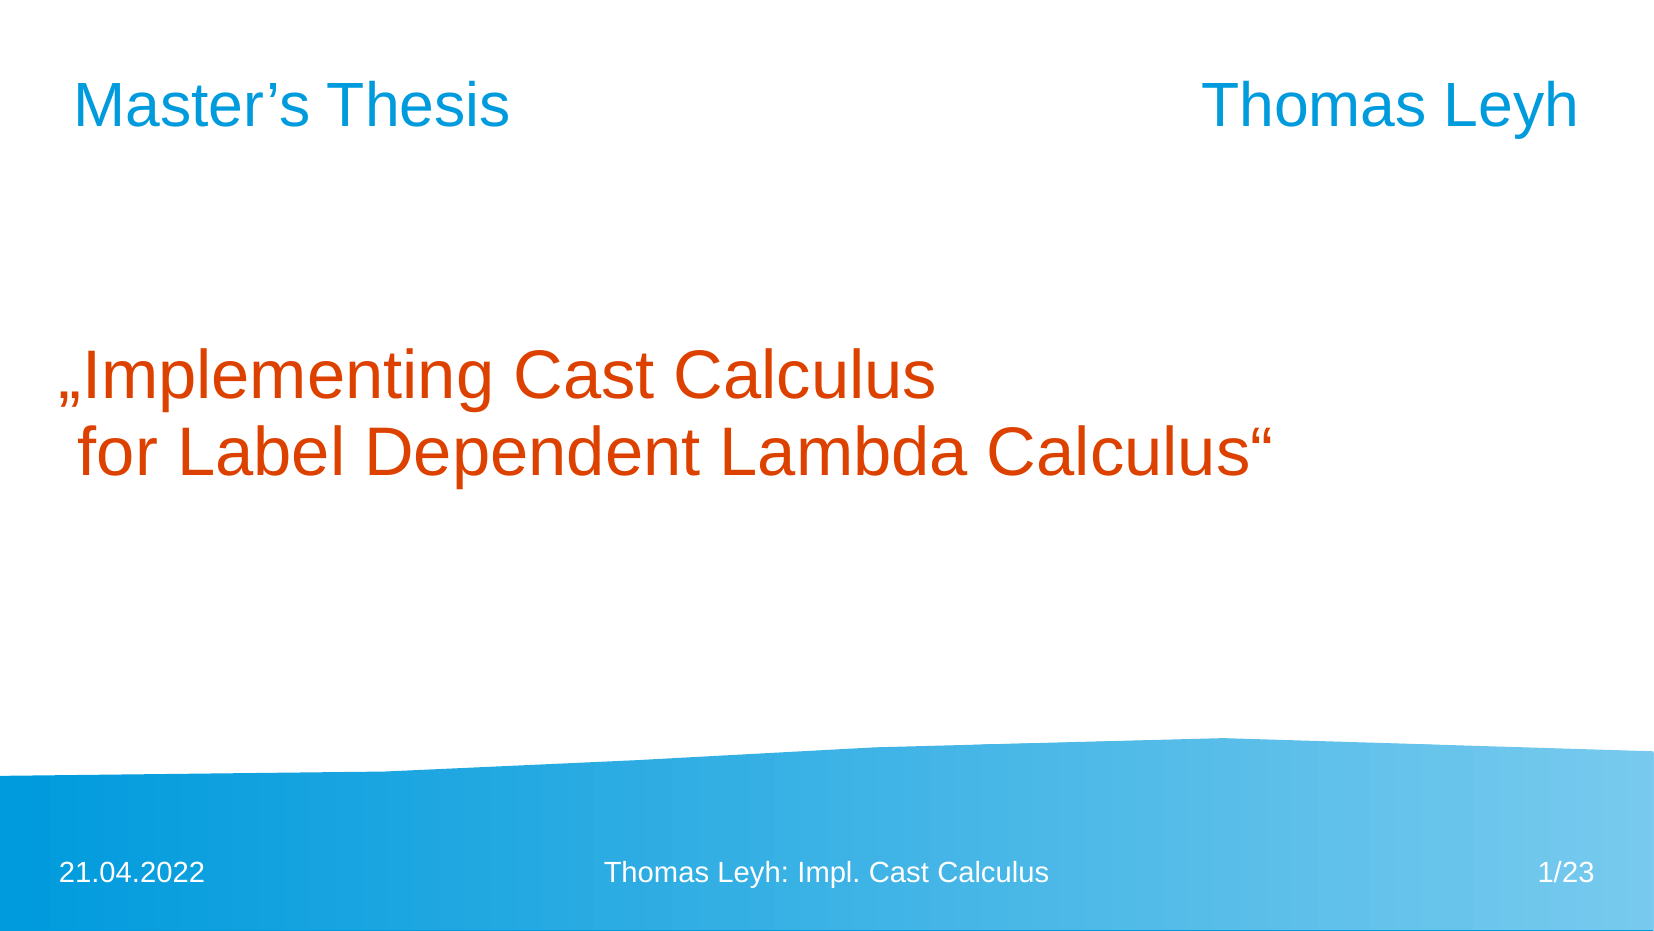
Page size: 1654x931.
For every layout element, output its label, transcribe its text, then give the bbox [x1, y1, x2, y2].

title „Implementing Cast Calculus for Label Dependent Lambda Calculus“ [59, 324, 1359, 502]
text_box Master’s Thesis [59, 63, 562, 148]
text_box Thomas Leyh [1151, 63, 1595, 148]
